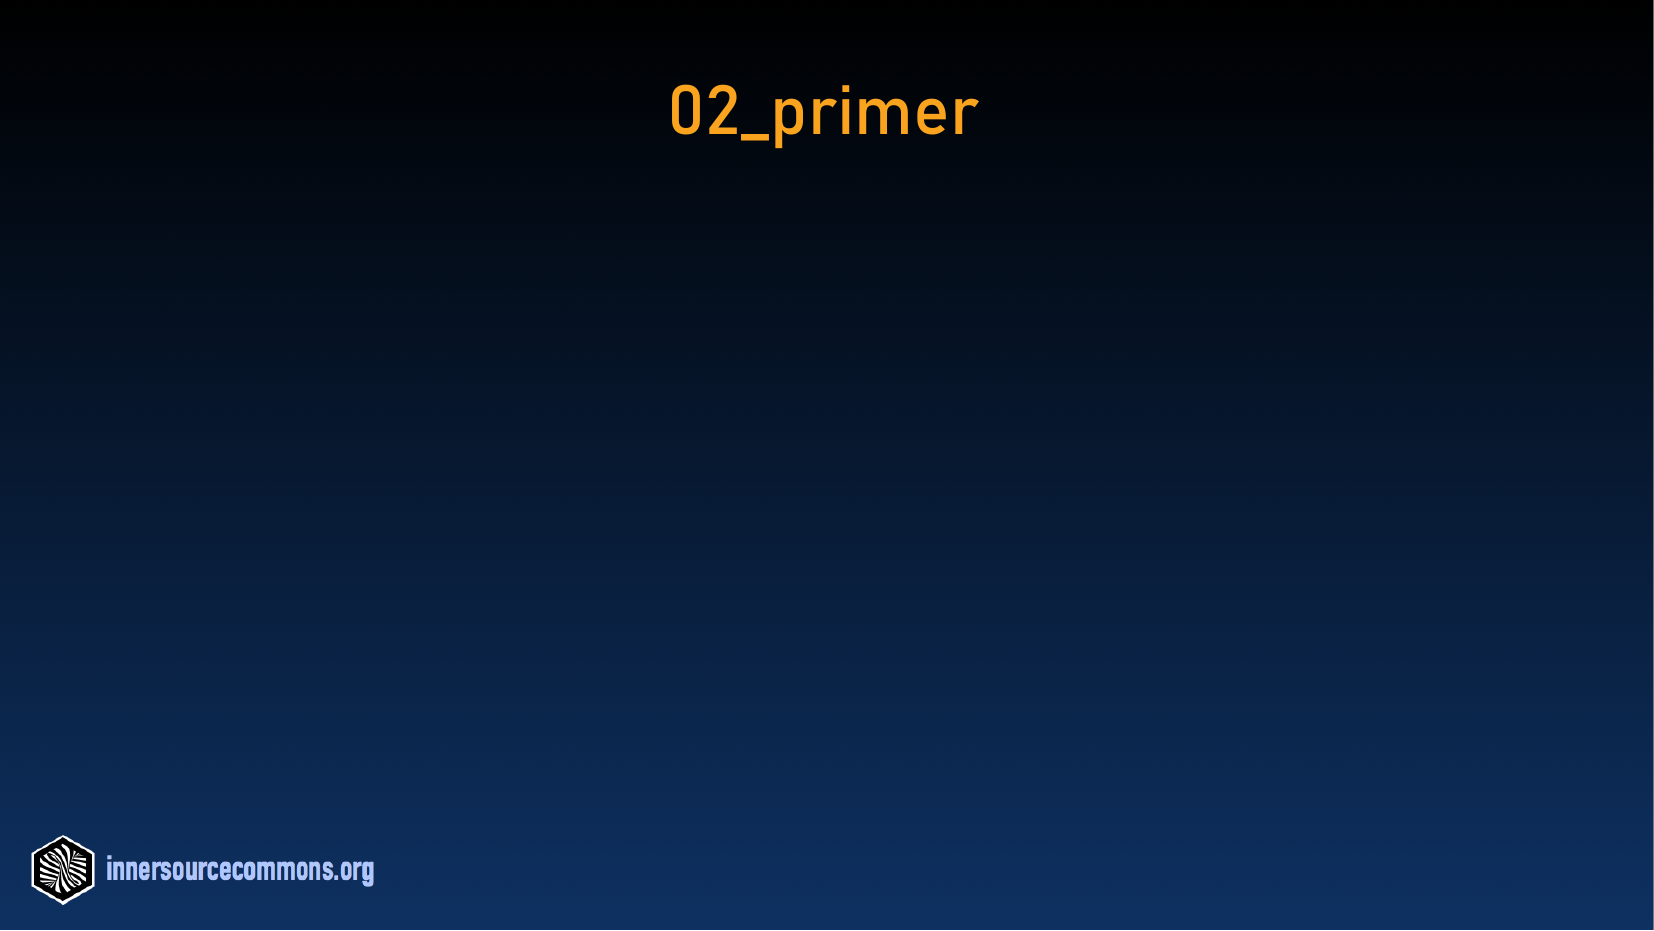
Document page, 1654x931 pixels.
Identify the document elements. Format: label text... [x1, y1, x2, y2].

title 02_primer [82, 37, 1571, 193]
picture [0, 0, 1654, 930]
